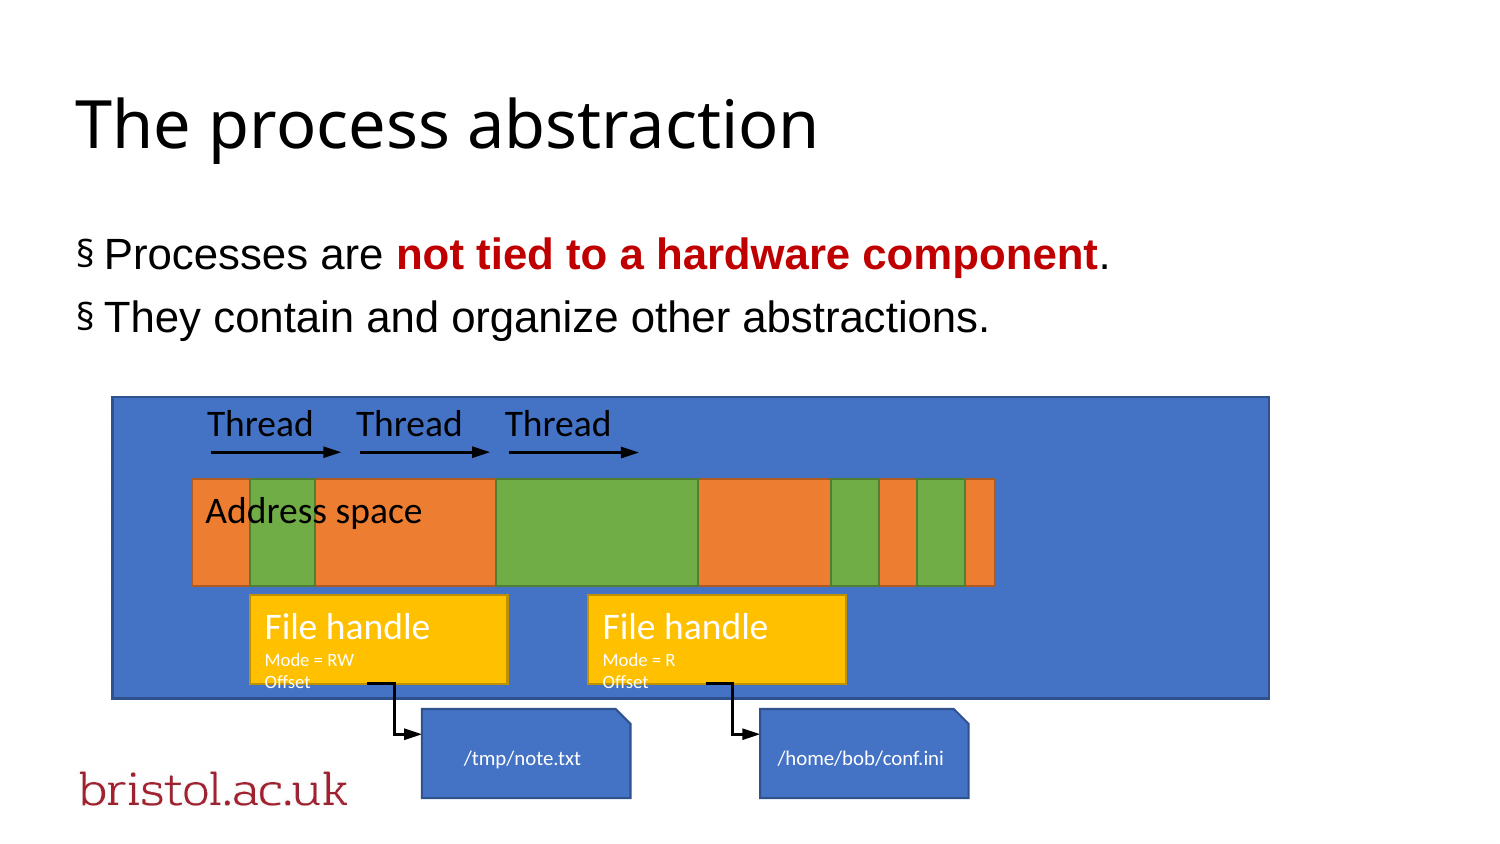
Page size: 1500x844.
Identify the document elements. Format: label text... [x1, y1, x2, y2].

title The process abstraction [60, 44, 1440, 209]
text_box /home/bob/conf.ini [760, 709, 969, 799]
text_box [113, 397, 1269, 699]
list Processes are not tied to a hardware component. They contain and organize other abstractions. [60, 224, 1440, 699]
text_box [331, 397, 341, 451]
text_box Address space [190, 478, 441, 540]
text_box File handle Mode = RW Offset [250, 595, 508, 684]
text_box Thread [192, 391, 331, 453]
text_box File handle Mode = R Offset [588, 595, 846, 684]
text_box [480, 397, 489, 451]
text_box /tmp/note.txt [421, 709, 631, 799]
text_box Thread [341, 391, 480, 453]
text_box Thread [489, 391, 629, 453]
